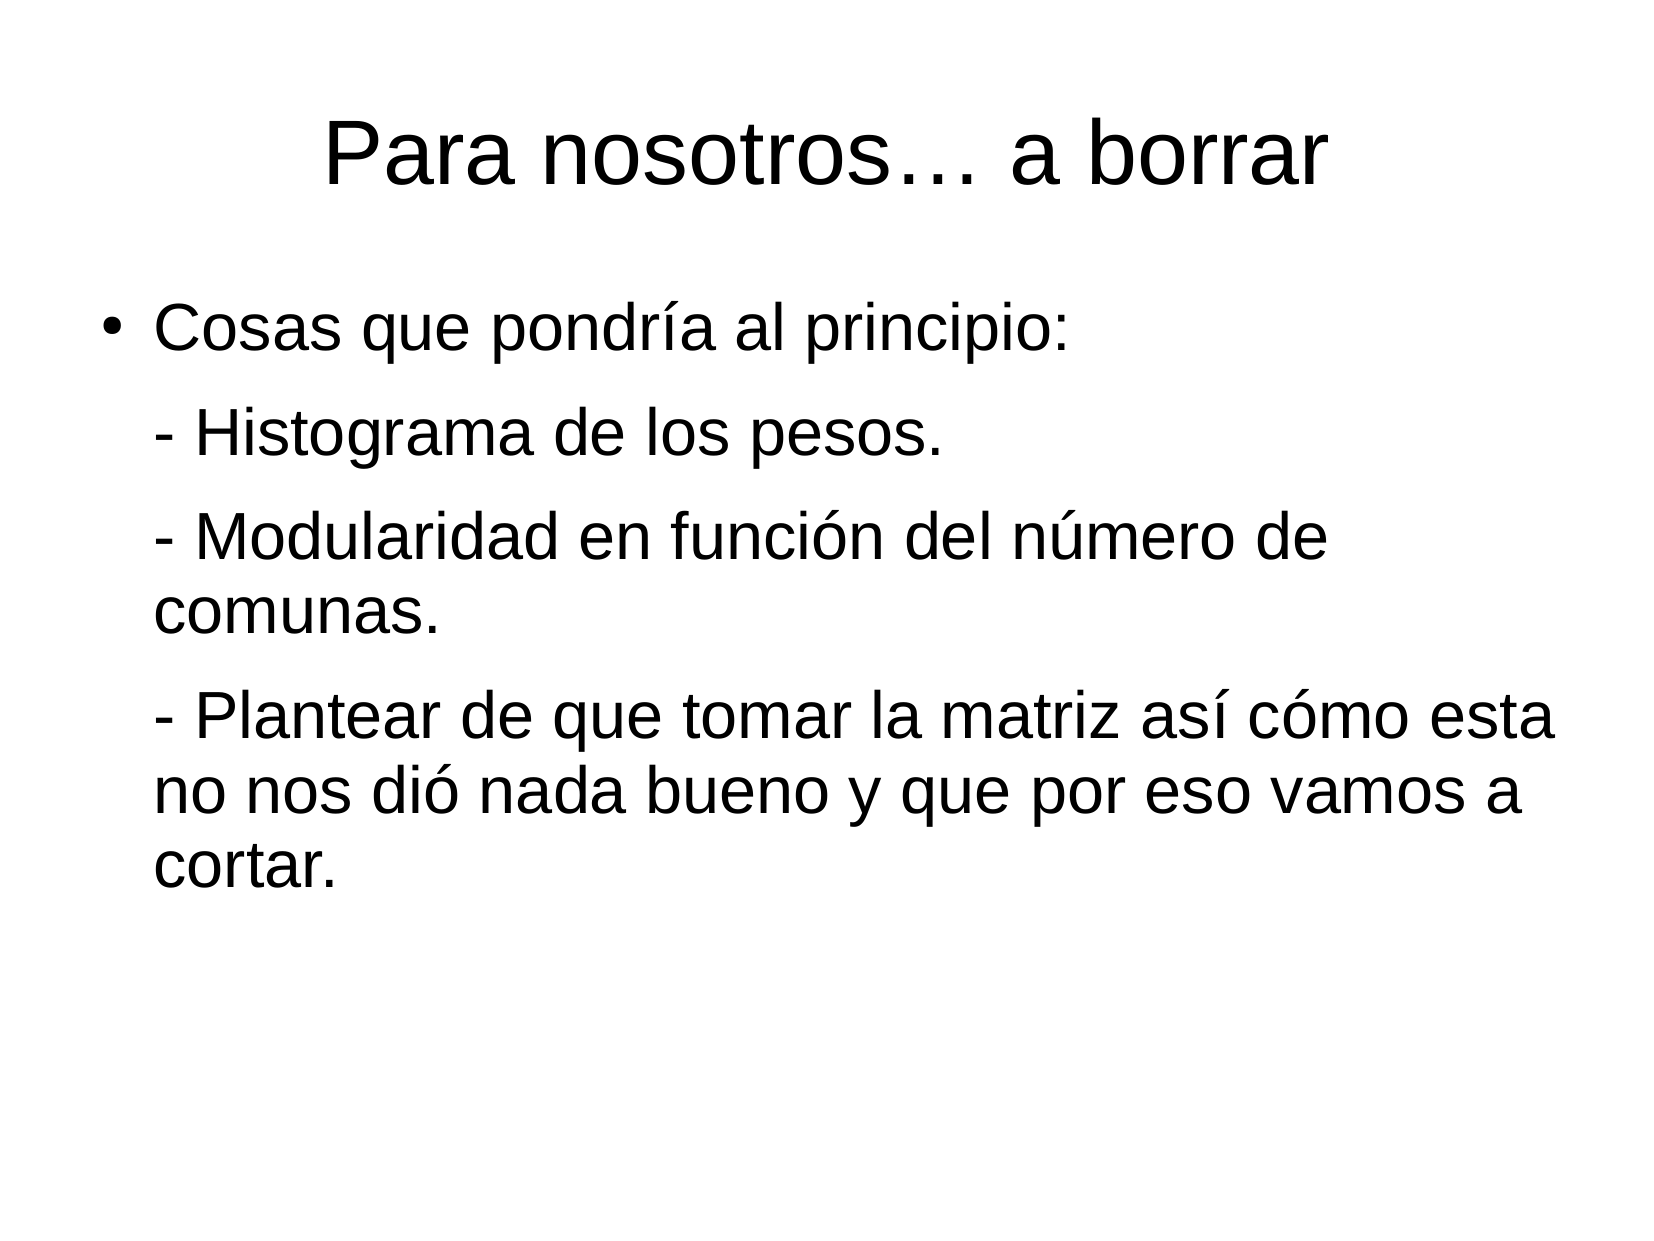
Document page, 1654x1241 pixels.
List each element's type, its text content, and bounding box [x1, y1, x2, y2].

title Para nosotros… a borrar [82, 49, 1571, 257]
list Cosas que pondría al principio: - Histograma de los pesos. - Modularidad en función del número de comunas. - Plantear de que tomar la matriz así cómo esta no nos dió nada bueno y que por eso vamos a cortar. [82, 290, 1571, 1010]
